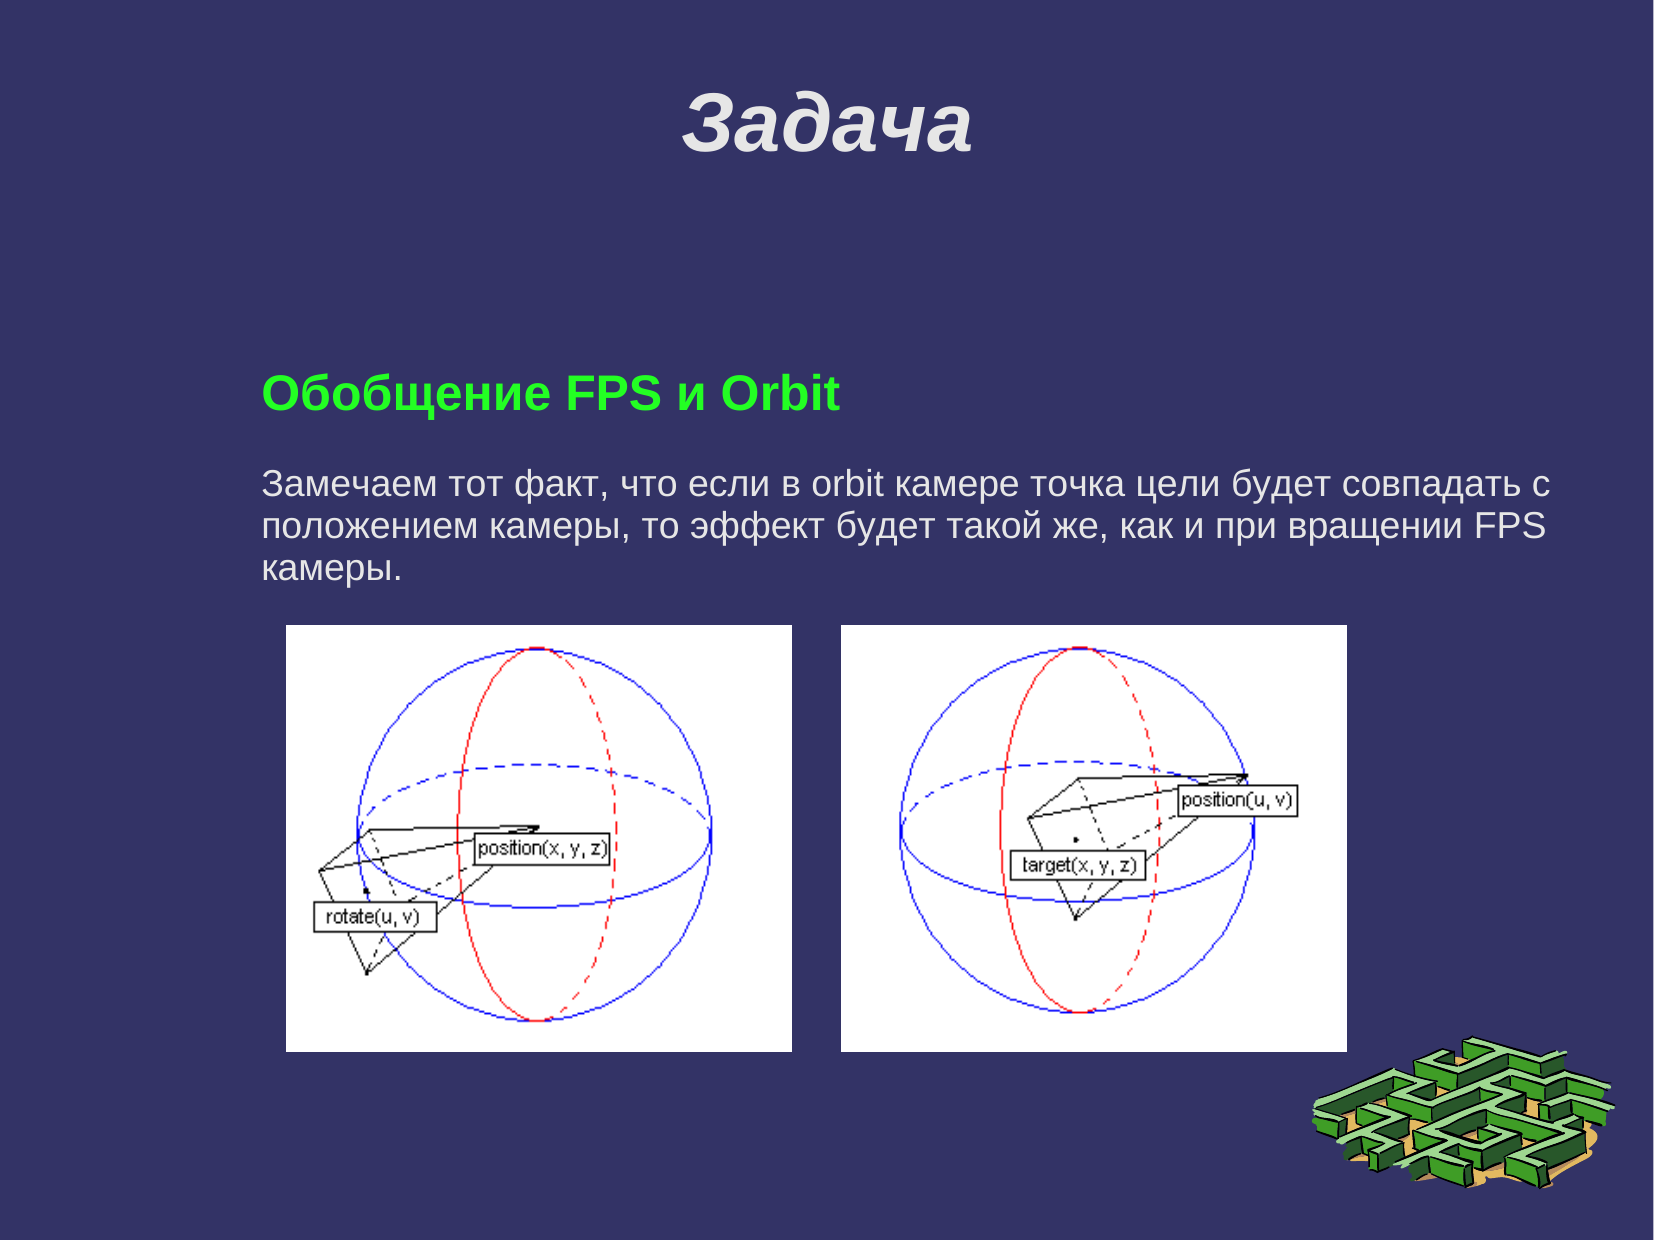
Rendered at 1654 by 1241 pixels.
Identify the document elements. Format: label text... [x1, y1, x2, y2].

title Задача [121, 19, 1534, 227]
list Обобщение FPS и Orbit Замечаем тот факт, что если в orbit камере точка цели будет совпадать с положением камеры, то эффект будет такой же, как и при вращении FPS камеры. [178, 364, 1570, 1147]
picture [286, 625, 792, 1052]
picture [841, 625, 1347, 1052]
